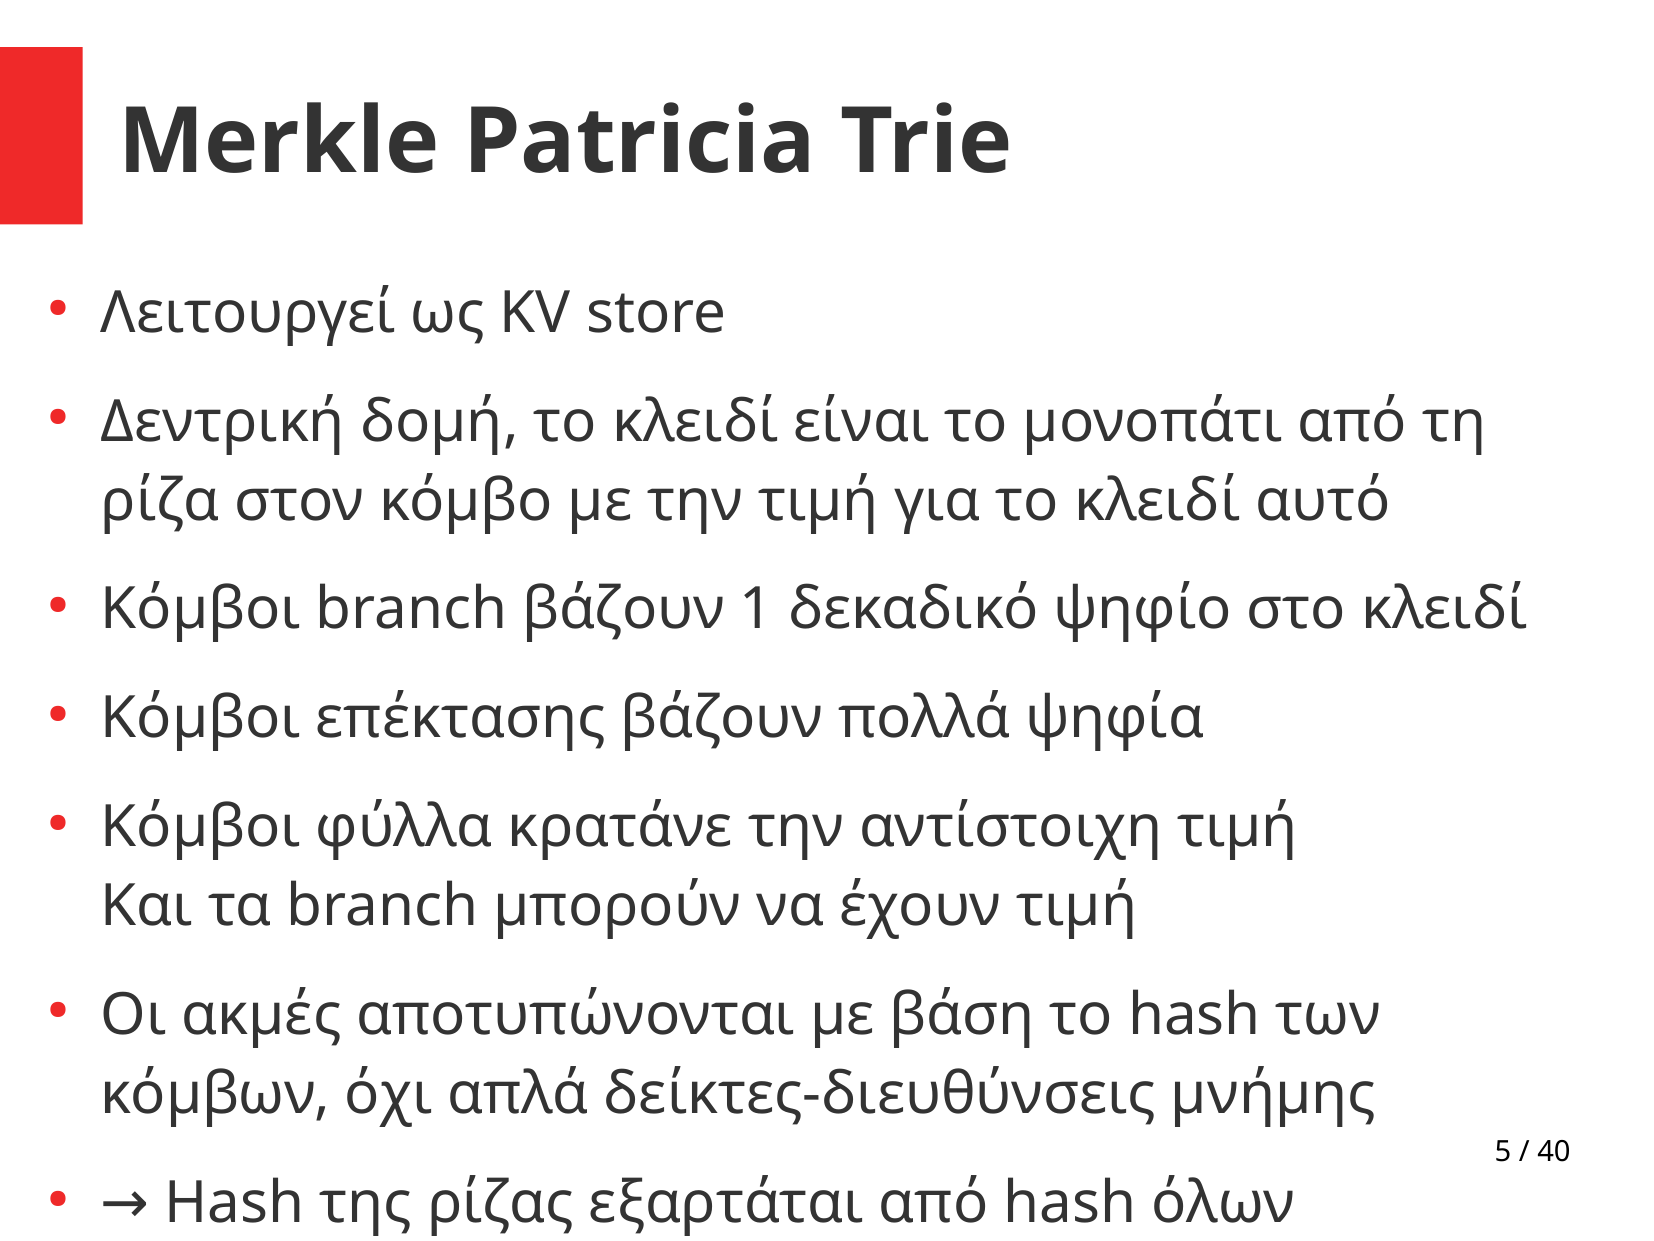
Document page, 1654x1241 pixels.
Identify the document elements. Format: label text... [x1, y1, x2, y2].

title Merkle Patricia Trie [118, 33, 1571, 241]
list Λειτουργεί ως KV store Δεντρική δομή, το κλειδί είναι το μονοπάτι από τη ρίζα στον κόμβο με την τιμή για το κλειδί αυτό Κόμβοι branch βάζουν 1 δεκαδικό ψηφίο στο κλειδί Κόμβοι επέκτασης βάζουν πολλά ψηφία Κόμβοι φύλλα κρατάνε την αντίστοιχη τιμή Και τα branch μπορούν να έχουν τιμή Οι ακμές αποτυπώνονται με βάση το hash των κόμβων, όχι απλά δείκτες-διευθύνσεις μνήμης → Hash της ρίζας εξαρτάται από hash όλων [30, 270, 1621, 1096]
